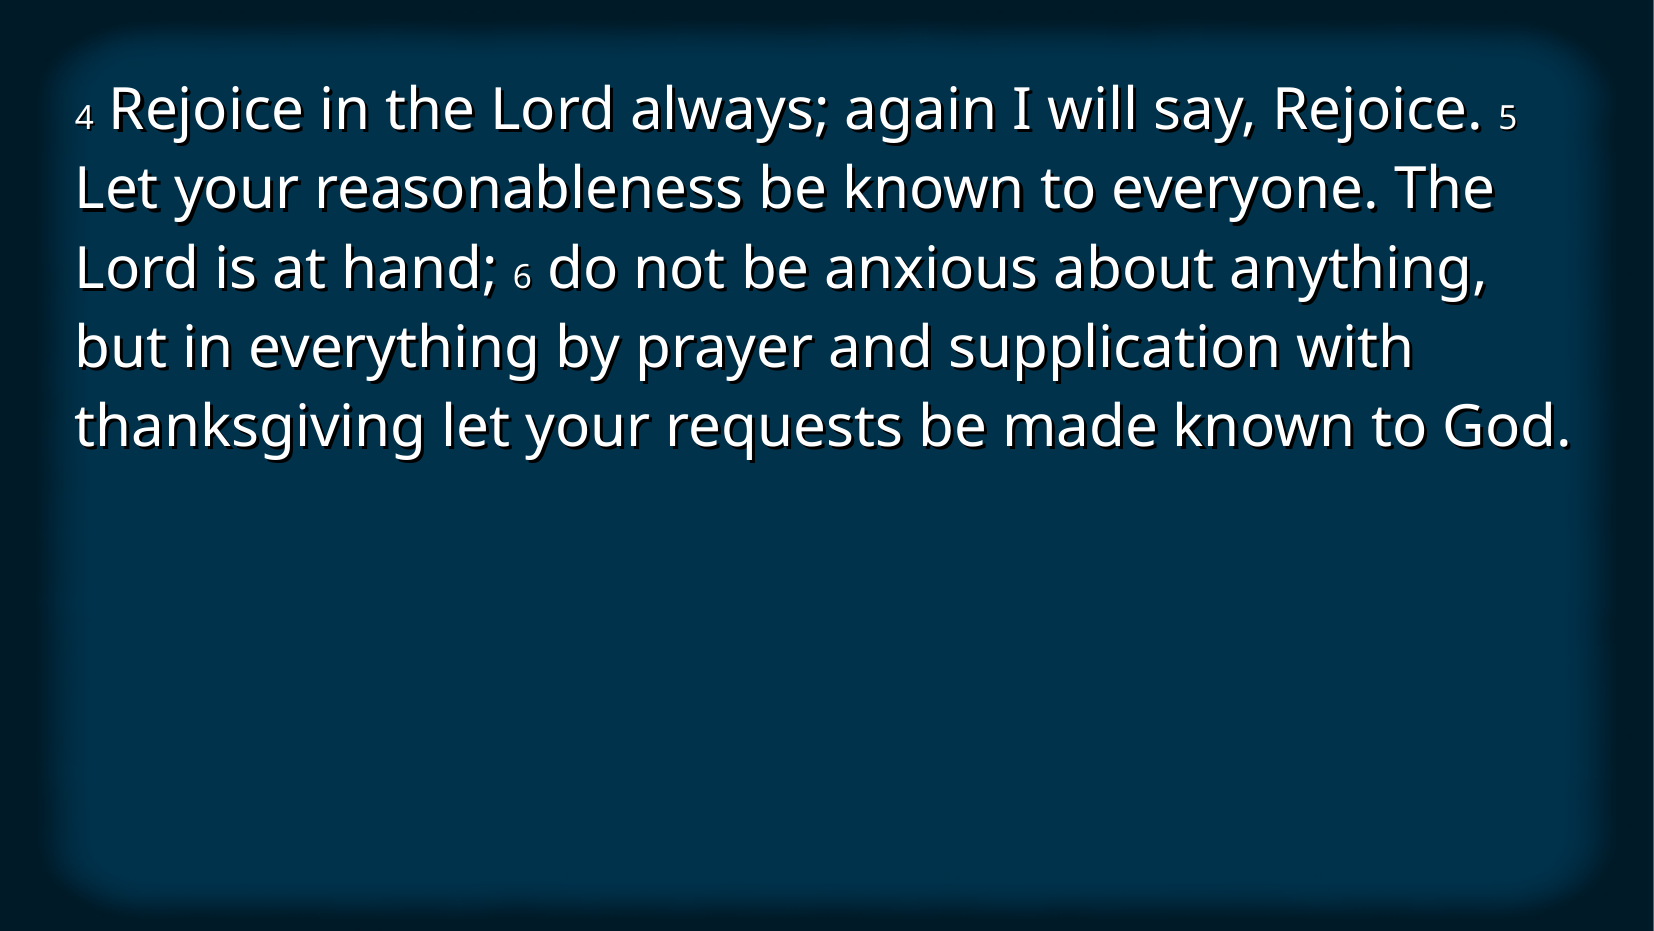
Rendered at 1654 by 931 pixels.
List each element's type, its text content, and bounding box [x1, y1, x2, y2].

text_box 4 Rejoice in the Lord always; again I will say, Rejoice. 5 Let your reasonableness be known to everyone. The Lord is at hand; 6 do not be anxious about anything, but in everything by prayer and supplication with thanksgiving let your requests be made known to God. [60, 60, 1591, 529]
picture [0, 0, 1654, 931]
